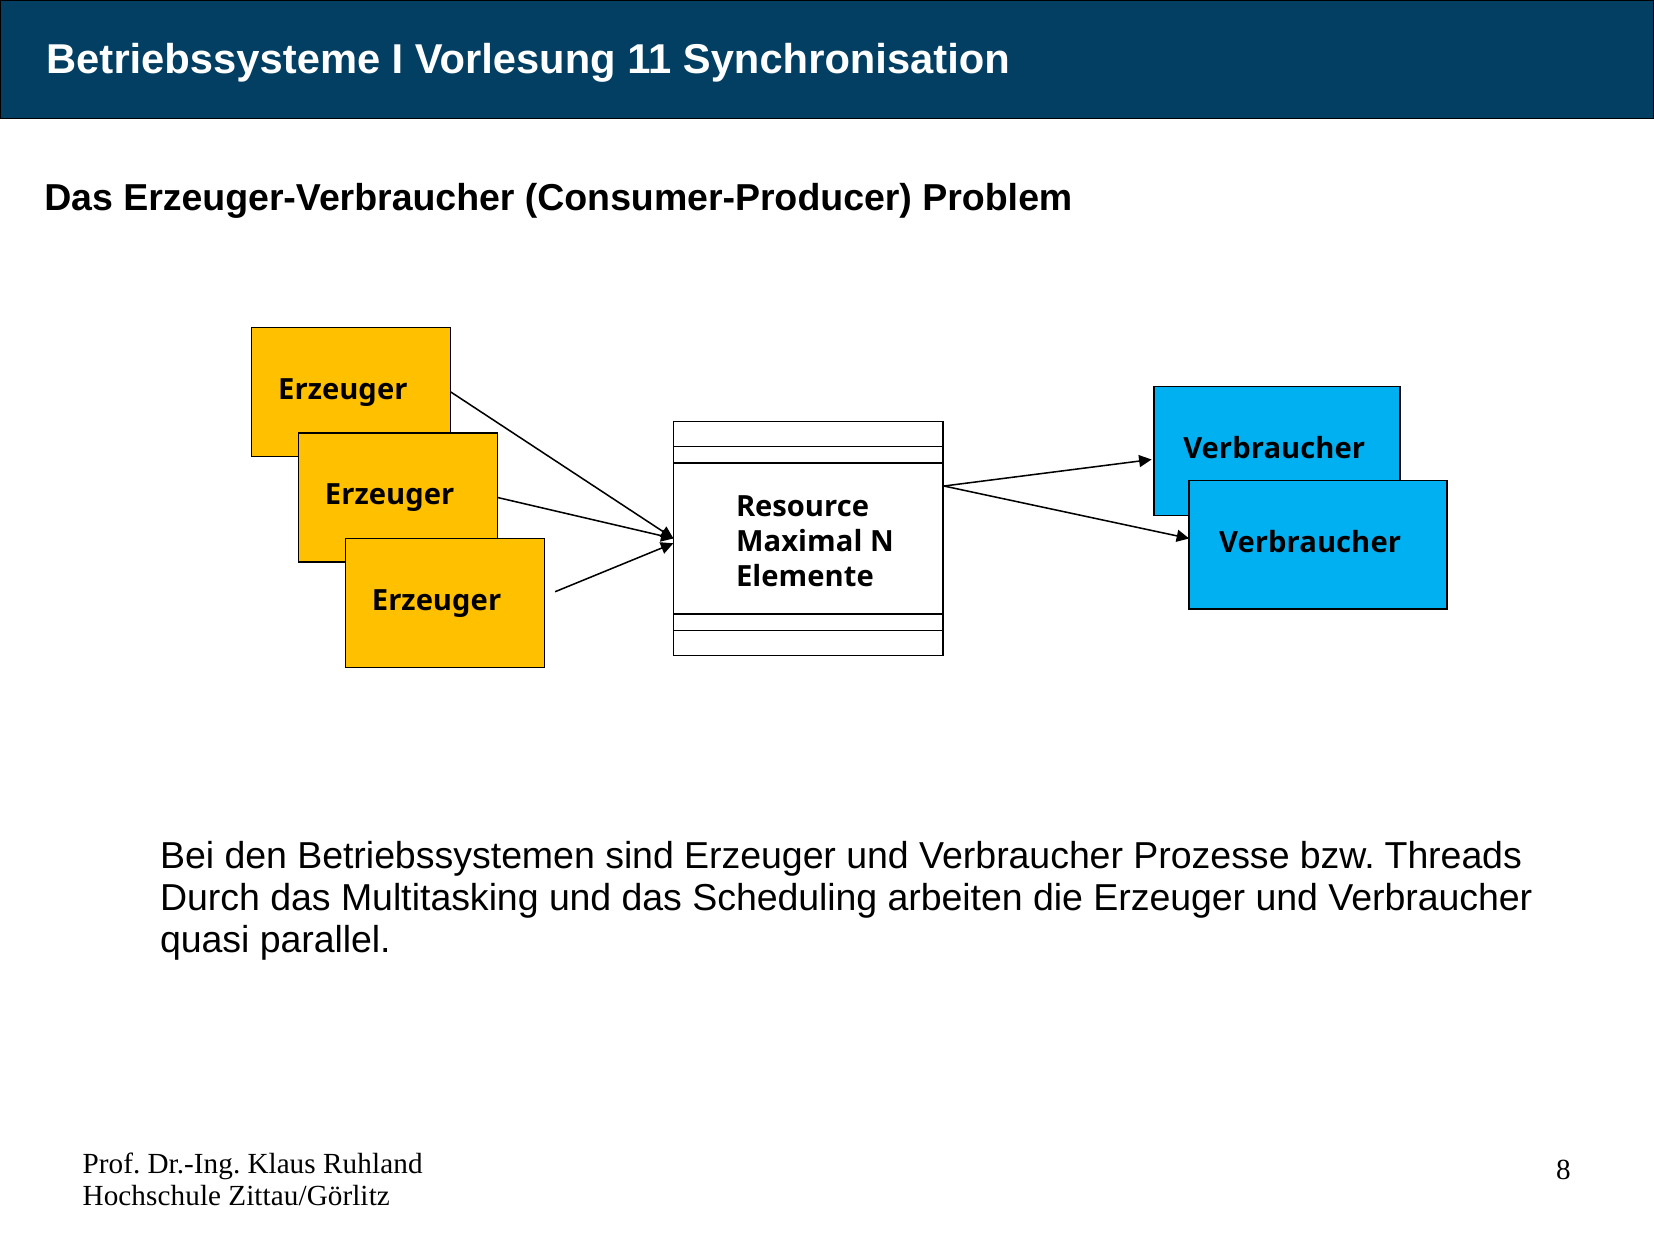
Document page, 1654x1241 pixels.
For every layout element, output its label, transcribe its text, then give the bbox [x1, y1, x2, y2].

text_box Erzeuger [263, 362, 440, 413]
text_box Verbraucher [1204, 515, 1432, 566]
text_box [251, 327, 674, 668]
text_box Verbraucher [1168, 421, 1386, 472]
text_box Erzeuger [310, 468, 486, 518]
text_box Erzeuger [357, 573, 533, 624]
text_box Resource Maximal N Elemente [721, 479, 915, 600]
text_box Das Erzeuger-Verbraucher (Consumer-Producer) Problem [29, 147, 1565, 768]
text_box [942, 386, 1447, 610]
text_box Bei den Betriebssystemen sind Erzeuger und Verbraucher Prozesse bzw. Threads Durch das Multitasking und das Scheduling arbeiten die Erzeuger und Verbraucher quasi parallel. [145, 826, 1558, 968]
text_box [555, 543, 674, 592]
